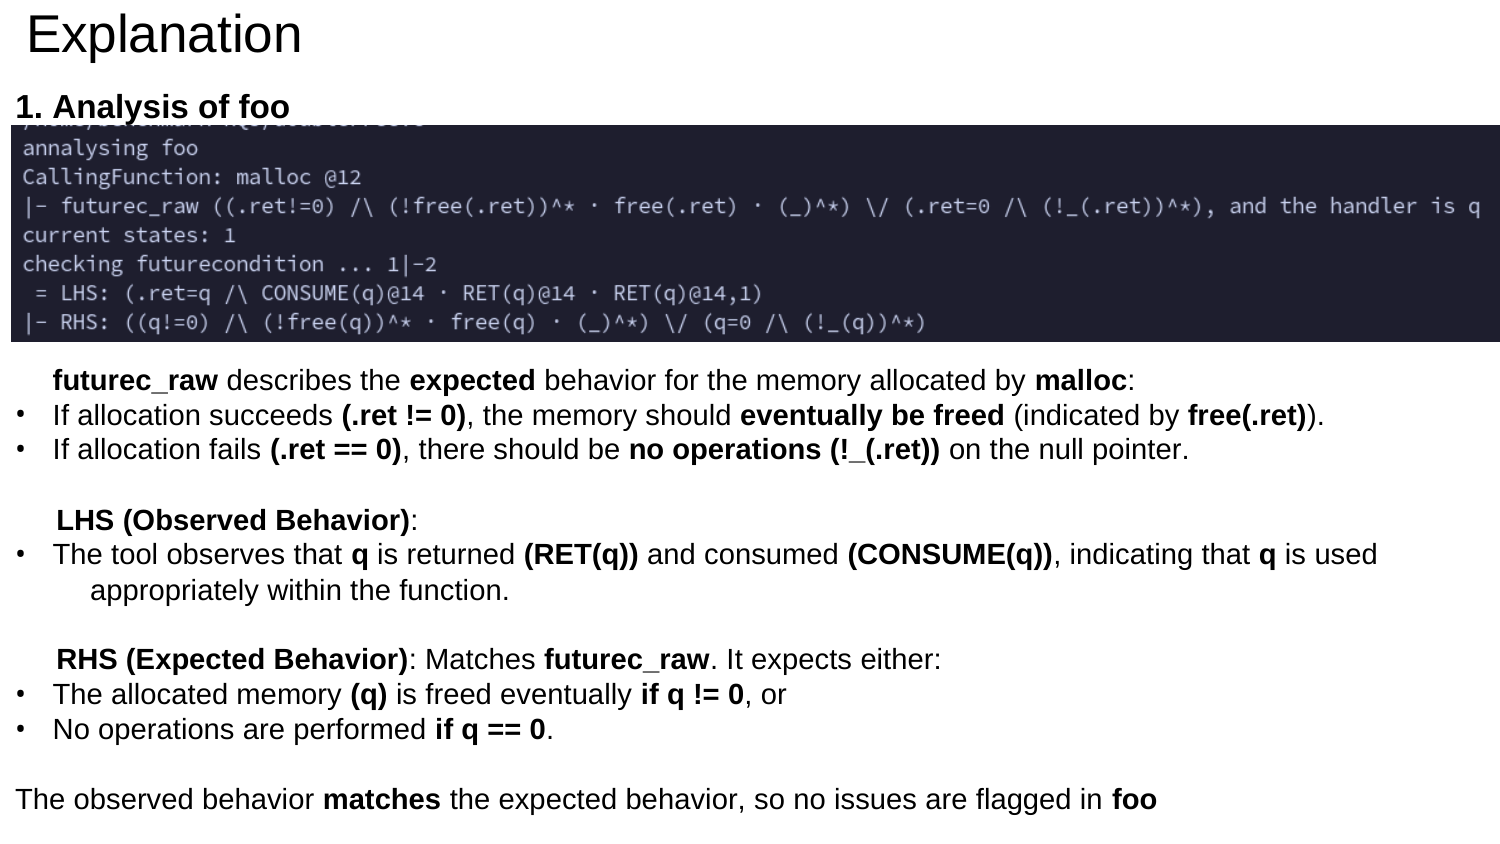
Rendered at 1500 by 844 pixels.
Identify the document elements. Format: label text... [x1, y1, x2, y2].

picture [11, 125, 1500, 342]
title Explanation [11, 0, 1409, 79]
text_box 1. Analysis of foo [0, 57, 1489, 238]
text_box futurec_raw describes the expected behavior for the memory allocated by malloc: If allocation succeeds (.ret != 0), the memory should eventually be freed (indicated by free(.ret)). If allocation fails (.ret == 0), there should be no operations (!_(.ret)) on the null pointer. LHS (Observed Behavior): The tool observes that q is returned (RET(q)) and consumed (CONSUME(q)), indicating that q is used appropriately within the function. RHS (Expected Behavior): Matches futurec_raw. It expects either: The allocated memory (q) is freed eventually if q != 0, or No operations are performed if q == 0. The observed behavior matches the expected behavior, so no issues are flagged in foo [0, 353, 1444, 829]
